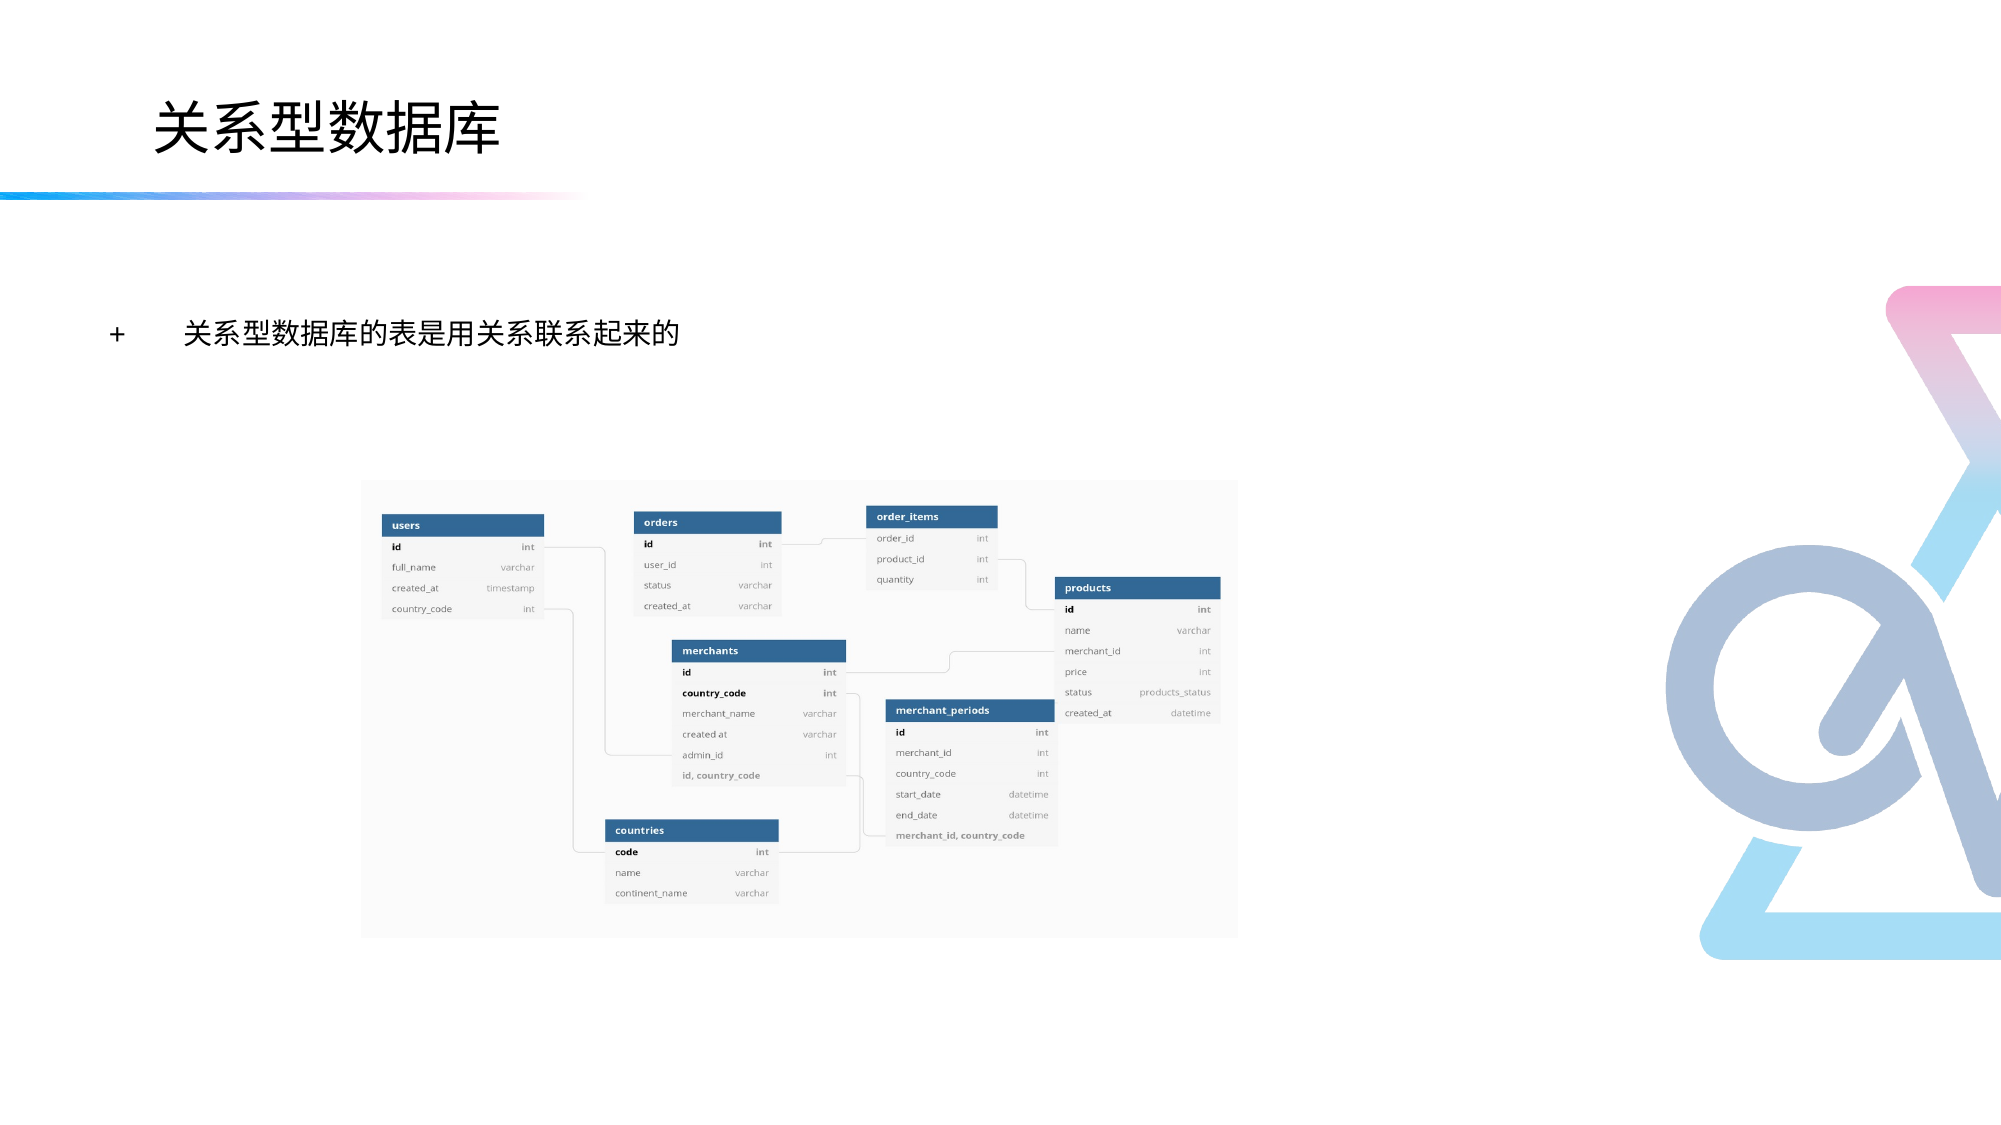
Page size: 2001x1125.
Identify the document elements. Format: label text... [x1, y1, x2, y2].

text_box + 关系型数据库的表是用关系联系起来的 [93, 299, 1388, 400]
picture [21, 192, 47, 200]
picture [7, 192, 19, 198]
title 关系型数据库 [137, 46, 1863, 216]
picture [361, 480, 1238, 938]
